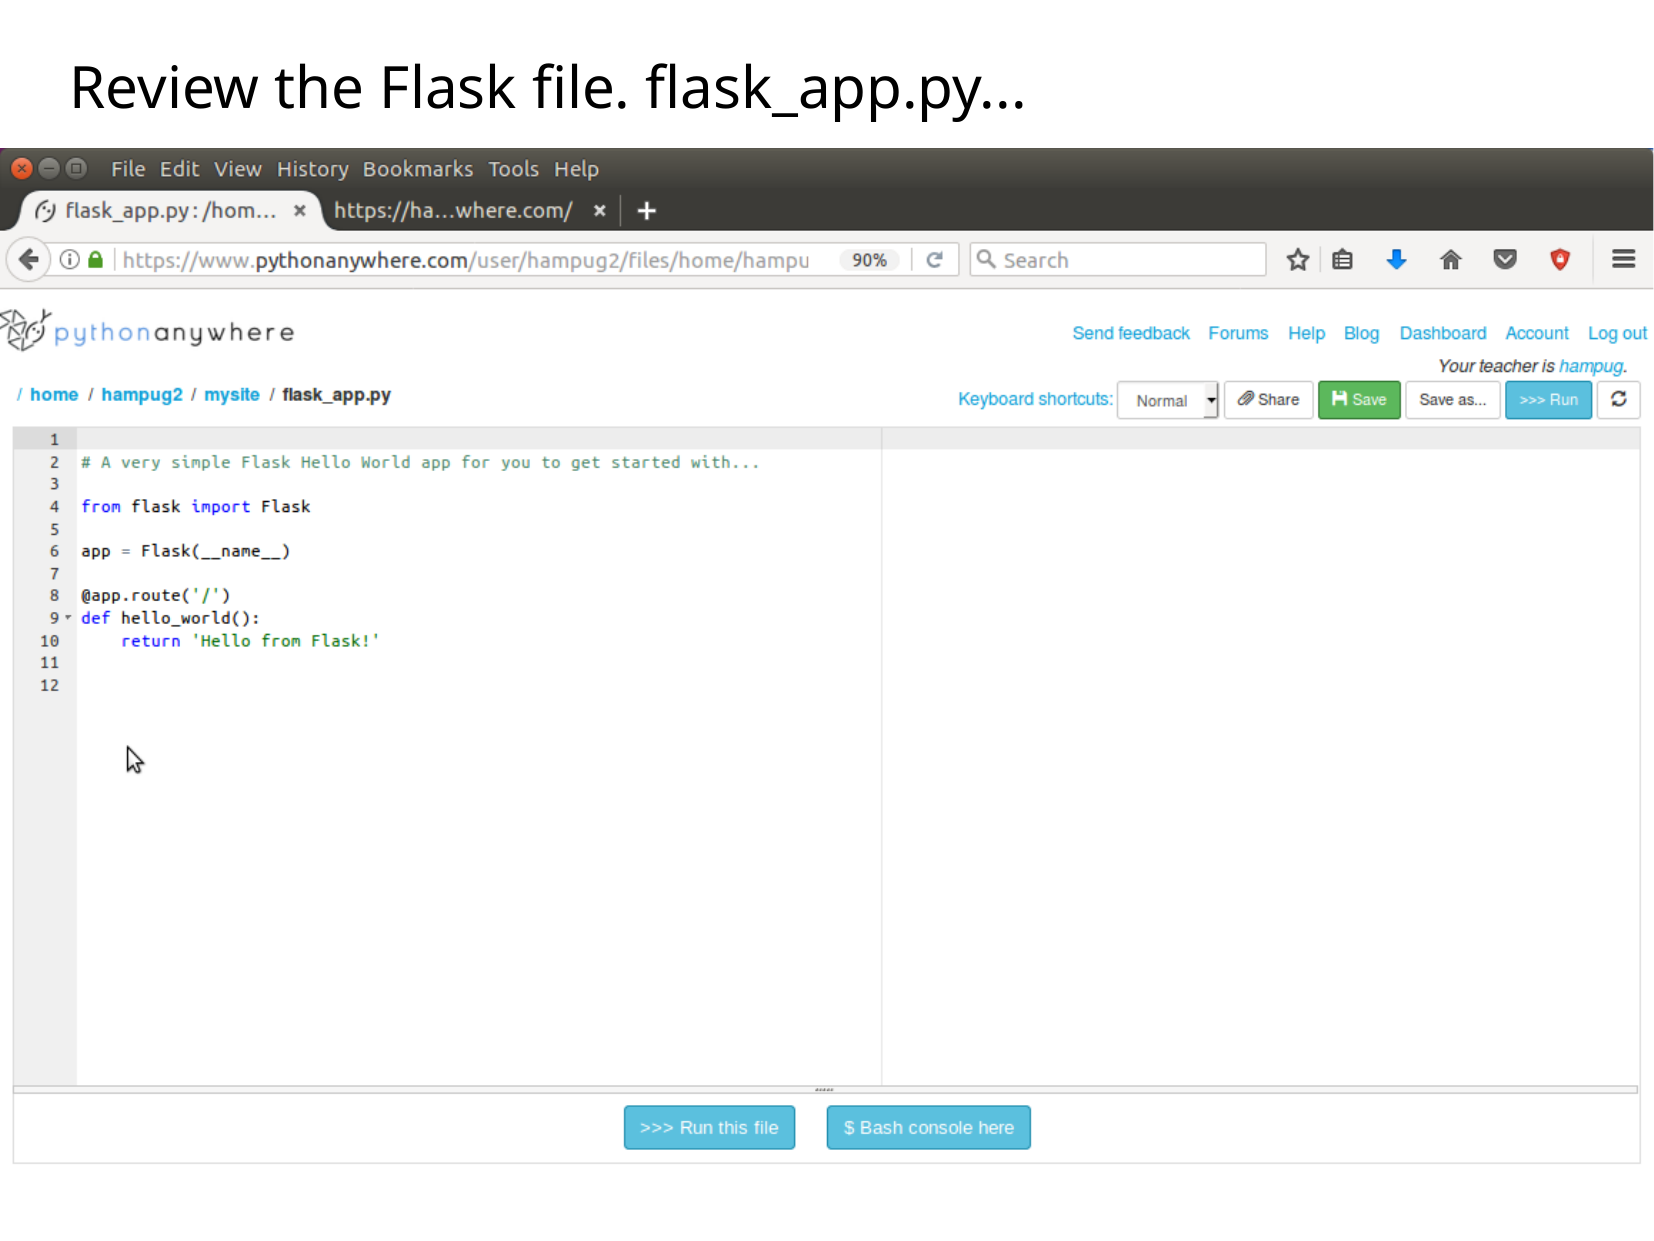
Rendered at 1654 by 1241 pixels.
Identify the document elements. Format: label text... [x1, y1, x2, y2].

text_box Review the Flask file. flask_app.py... [69, 34, 1558, 138]
picture [0, 148, 1654, 1177]
